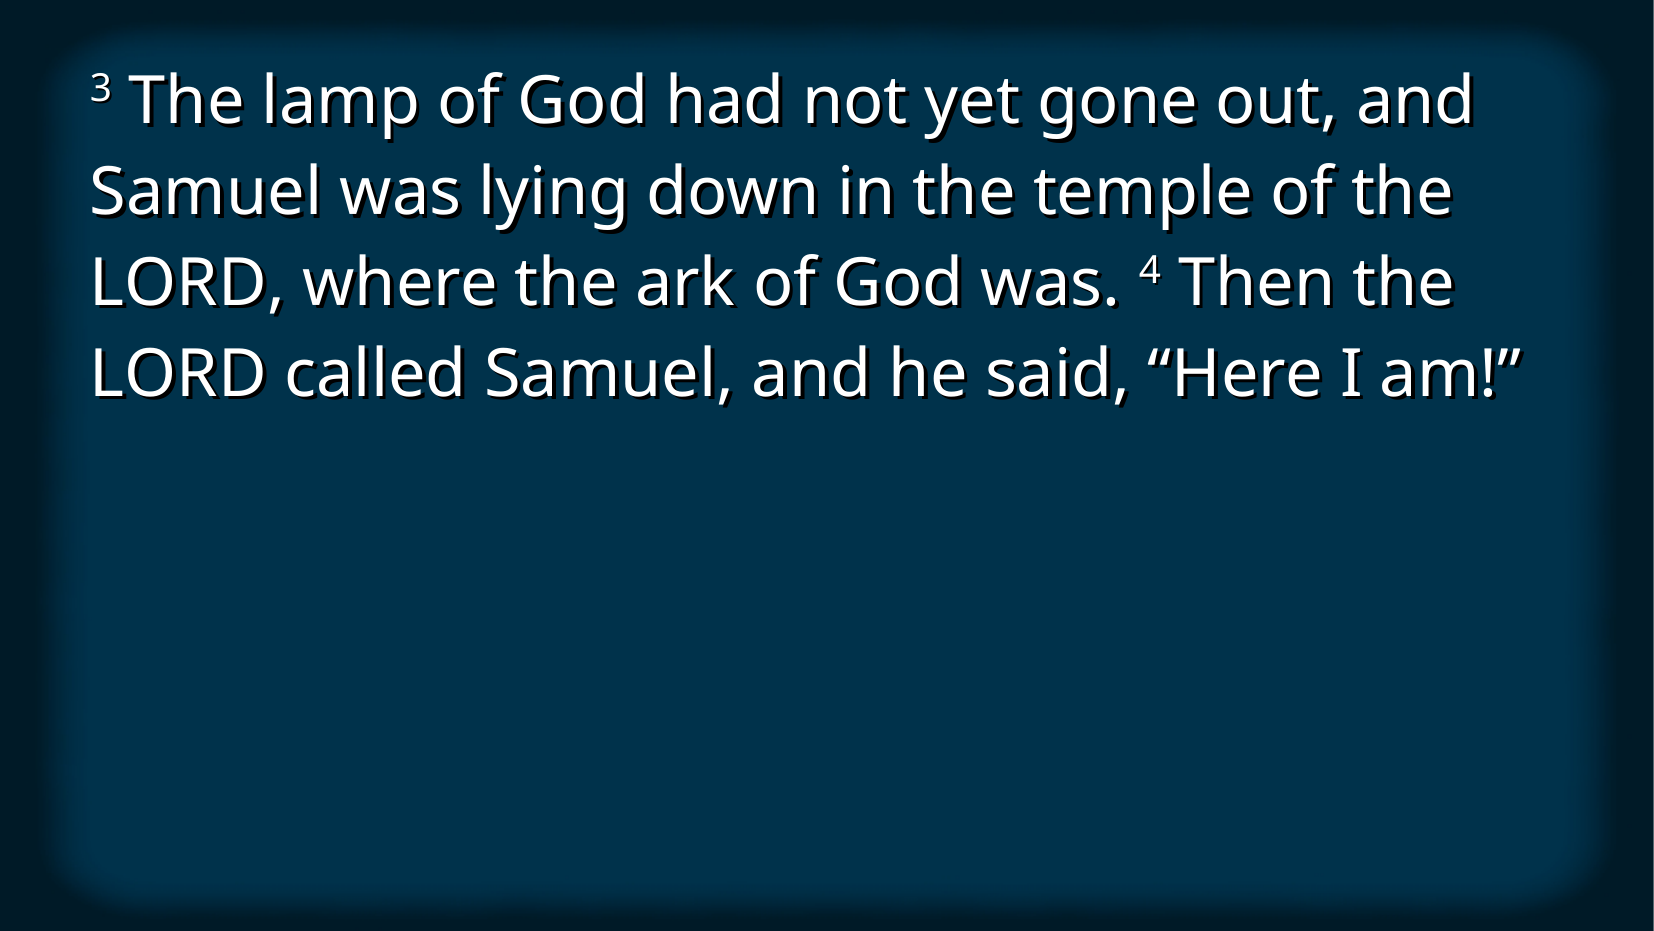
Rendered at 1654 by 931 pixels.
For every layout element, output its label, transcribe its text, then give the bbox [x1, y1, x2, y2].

text_box 3 The lamp of God had not yet gone out, and Samuel was lying down in the temple of the LORD, where the ark of God was. 4 Then the LORD called Samuel, and he said, “Here I am!” [75, 45, 1591, 415]
picture [0, 0, 1654, 931]
